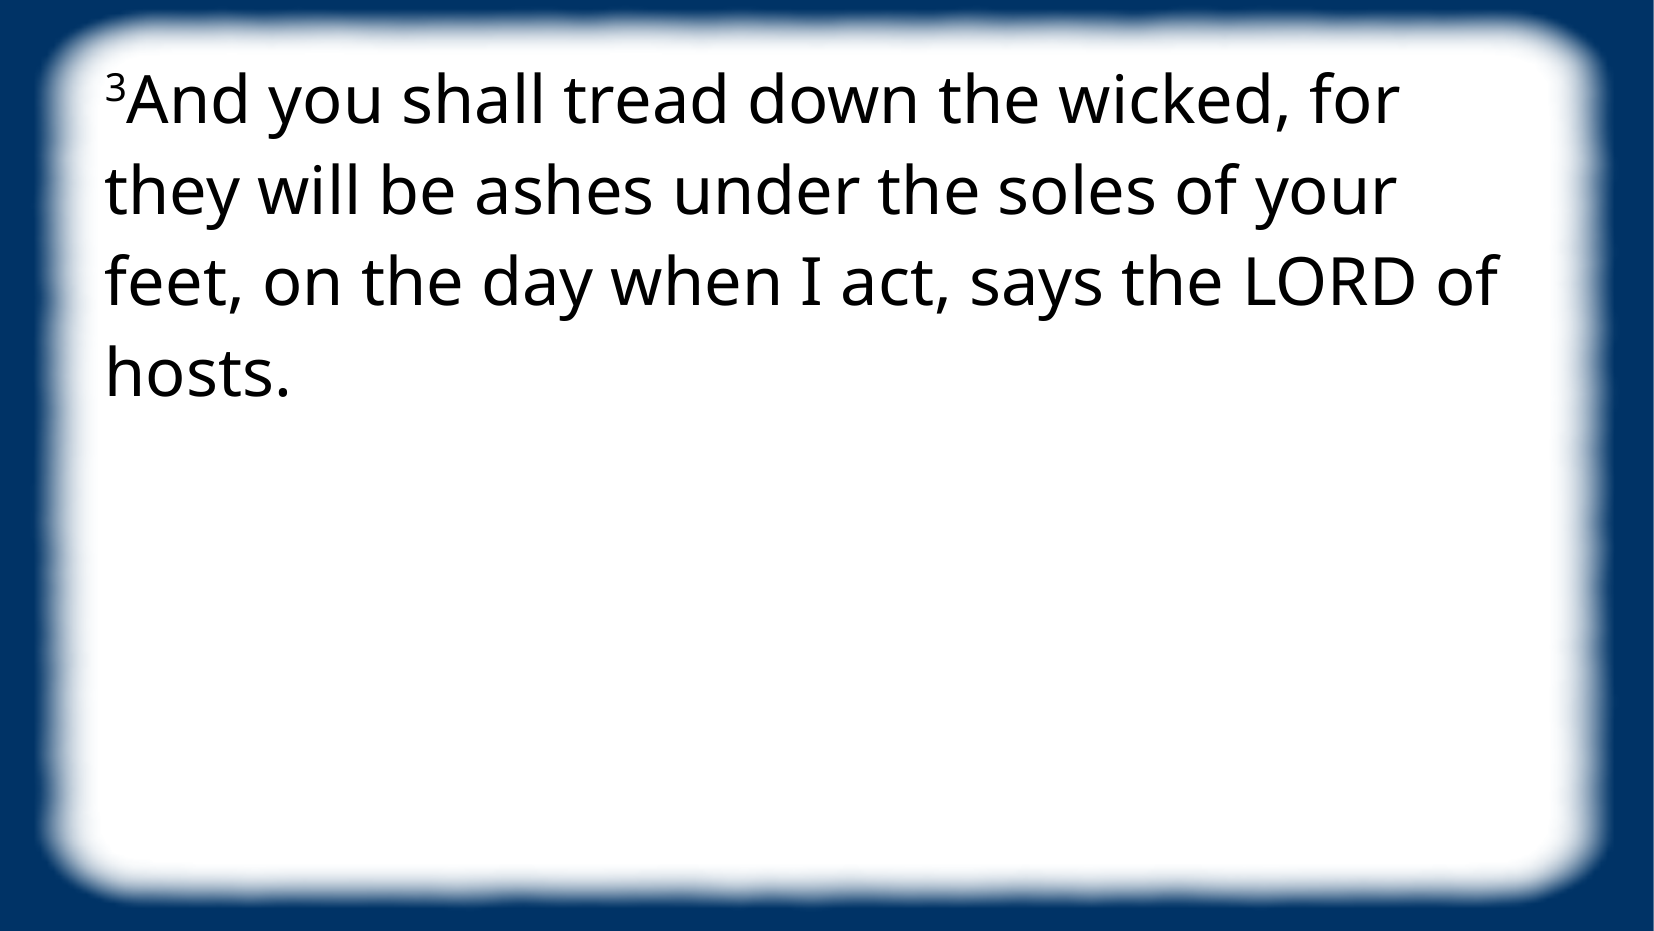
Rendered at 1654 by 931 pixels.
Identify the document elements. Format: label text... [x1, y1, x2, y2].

text_box 3And you shall tread down the wicked, for they will be ashes under the soles of your feet, on the day when I act, says the LORD of hosts. [90, 45, 1561, 327]
picture [0, 0, 1654, 931]
